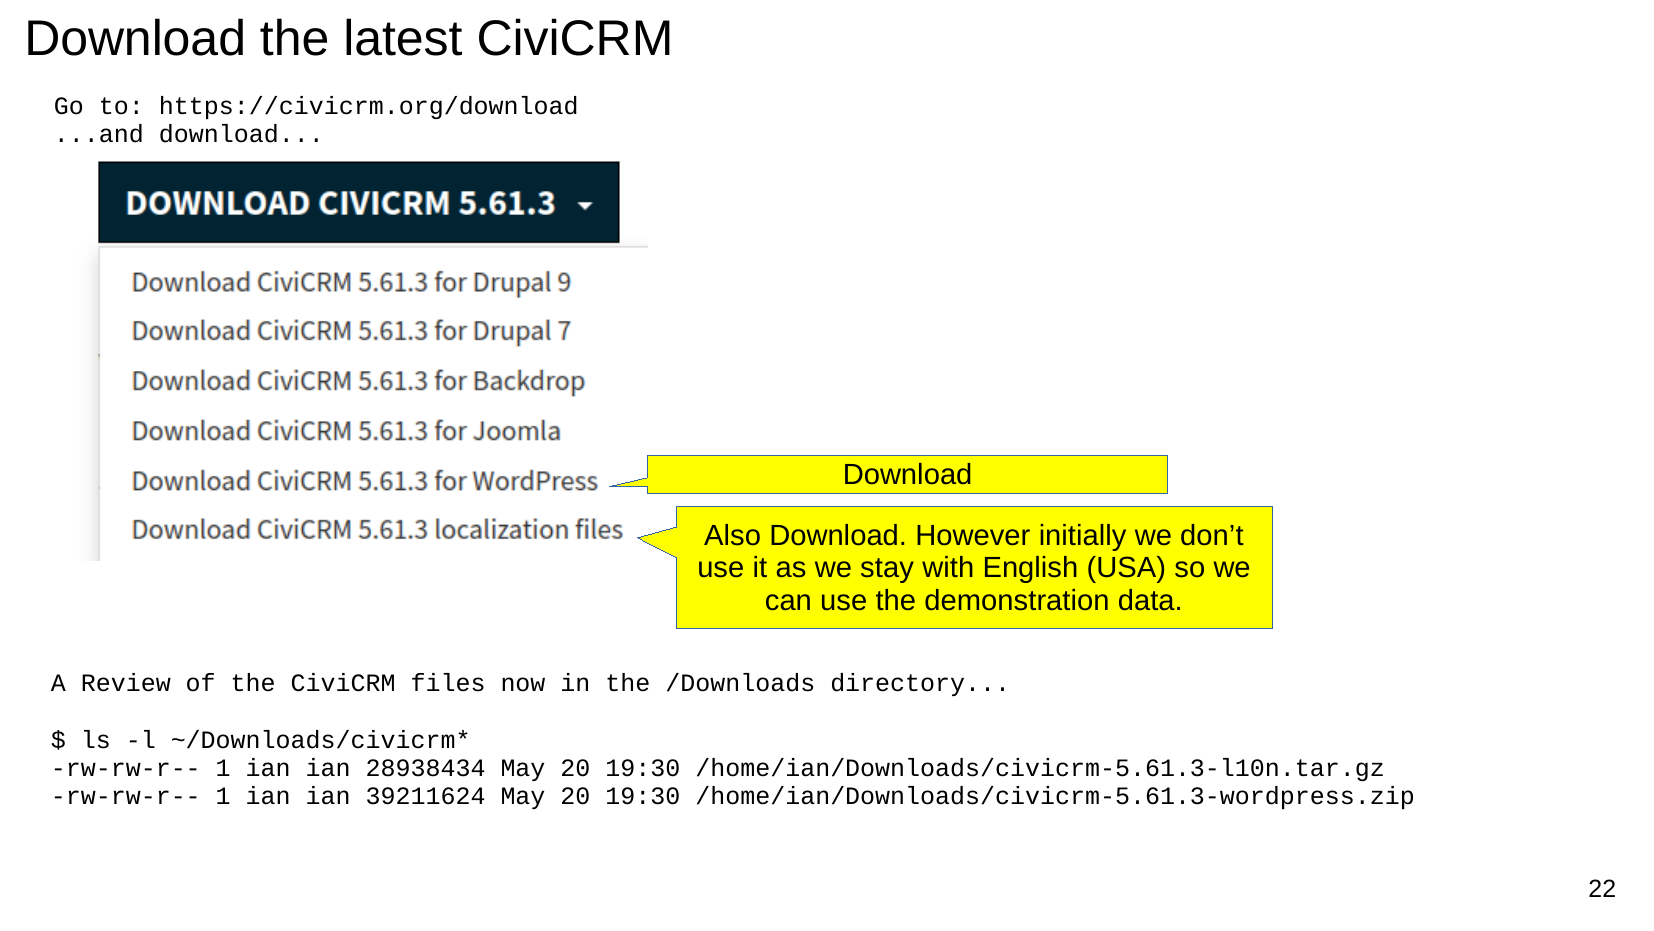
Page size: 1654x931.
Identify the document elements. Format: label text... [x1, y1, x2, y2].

text_box Also Download. However initially we don’t use it as we stay with English (USA) so we can use the demonstration data. [637, 506, 1273, 629]
text_box A Review of the CiviCRM files now in the /Downloads directory... $ ls -l ~/Downloads/civicrm* -rw-rw-r-- 1 ian ian 28938434 May 20 19:30 /home/ian/Downloads/civicrm-5.61.3-l10n.tar.gz -rw-rw-r-- 1 ian ian 39211624 May 20 19:30 /home/ian/Downloads/civicrm-5.61.3-wordpress.zip [36, 663, 1603, 820]
text_box Download [609, 455, 1168, 494]
text_box Go to: https://civicrm.org/download ...and download... [39, 86, 1606, 158]
picture [72, 143, 648, 561]
text_box <number> [1573, 867, 1636, 911]
subtitle Download the latest CiviCRM [24, 9, 1596, 112]
